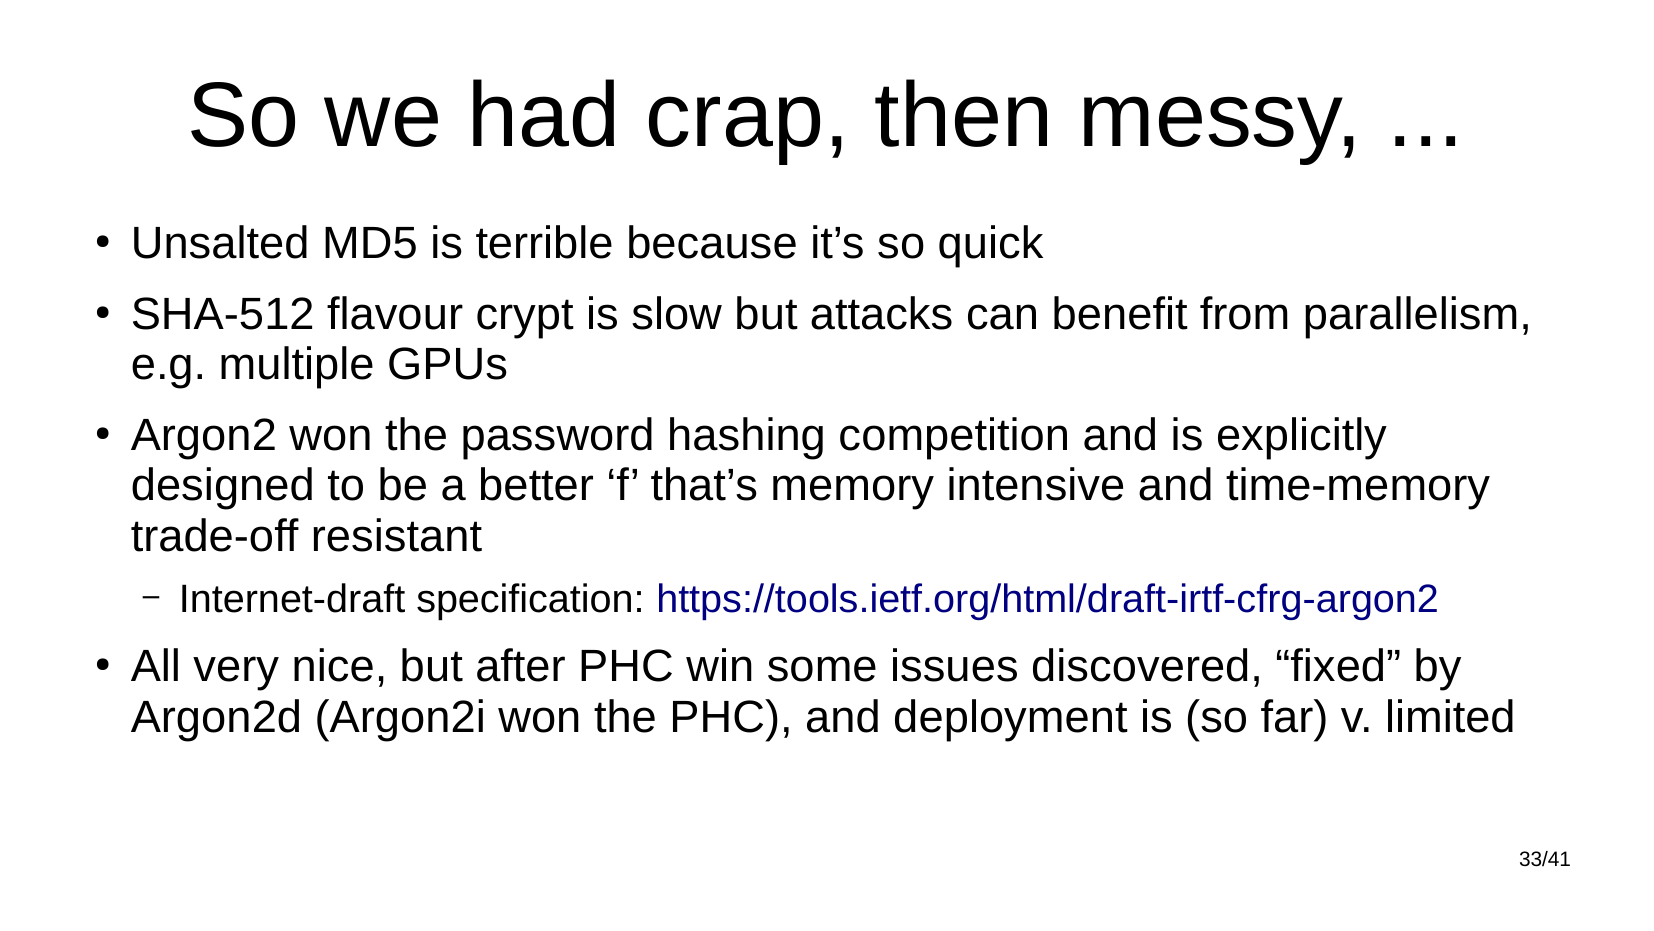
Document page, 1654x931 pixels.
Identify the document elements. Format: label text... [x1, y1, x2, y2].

title So we had crap, then messy, ... [82, 37, 1571, 193]
list Unsalted MD5 is terrible because it’s so quick SHA-512 flavour crypt is slow but attacks can benefit from parallelism, e.g. multiple GPUs Argon2 won the password hashing competition and is explicitly designed to be a better ‘f’ that’s memory intensive and time-memory trade-off resistant Internet-draft specification: https://tools.ietf.org/html/draft-irtf-cfrg-argon2 All very nice, but after PHC win some issues discovered, “fixed” by Argon2d (Argon2i won the PHC), and deployment is (so far) v. limited [82, 217, 1571, 758]
